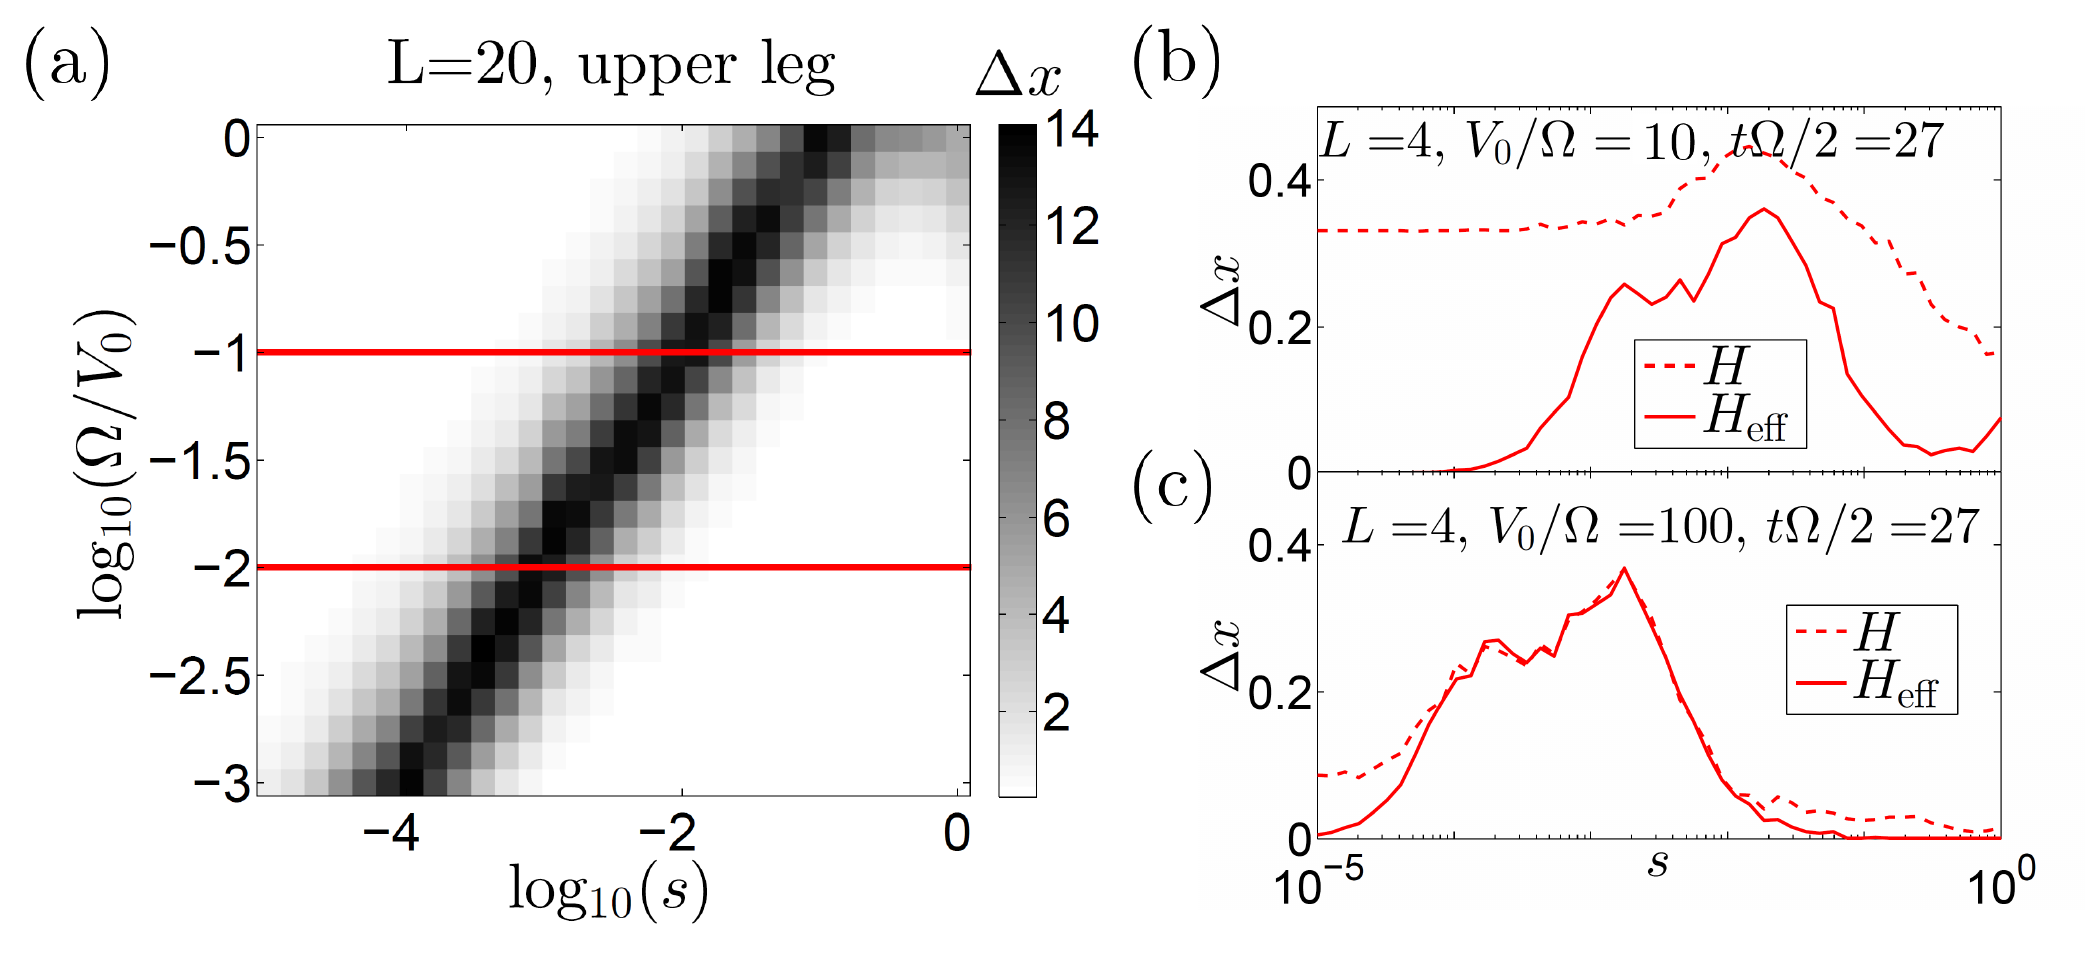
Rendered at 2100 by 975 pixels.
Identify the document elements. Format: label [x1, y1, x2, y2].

picture [26, 24, 2085, 928]
text_box [1632, 114, 1698, 165]
